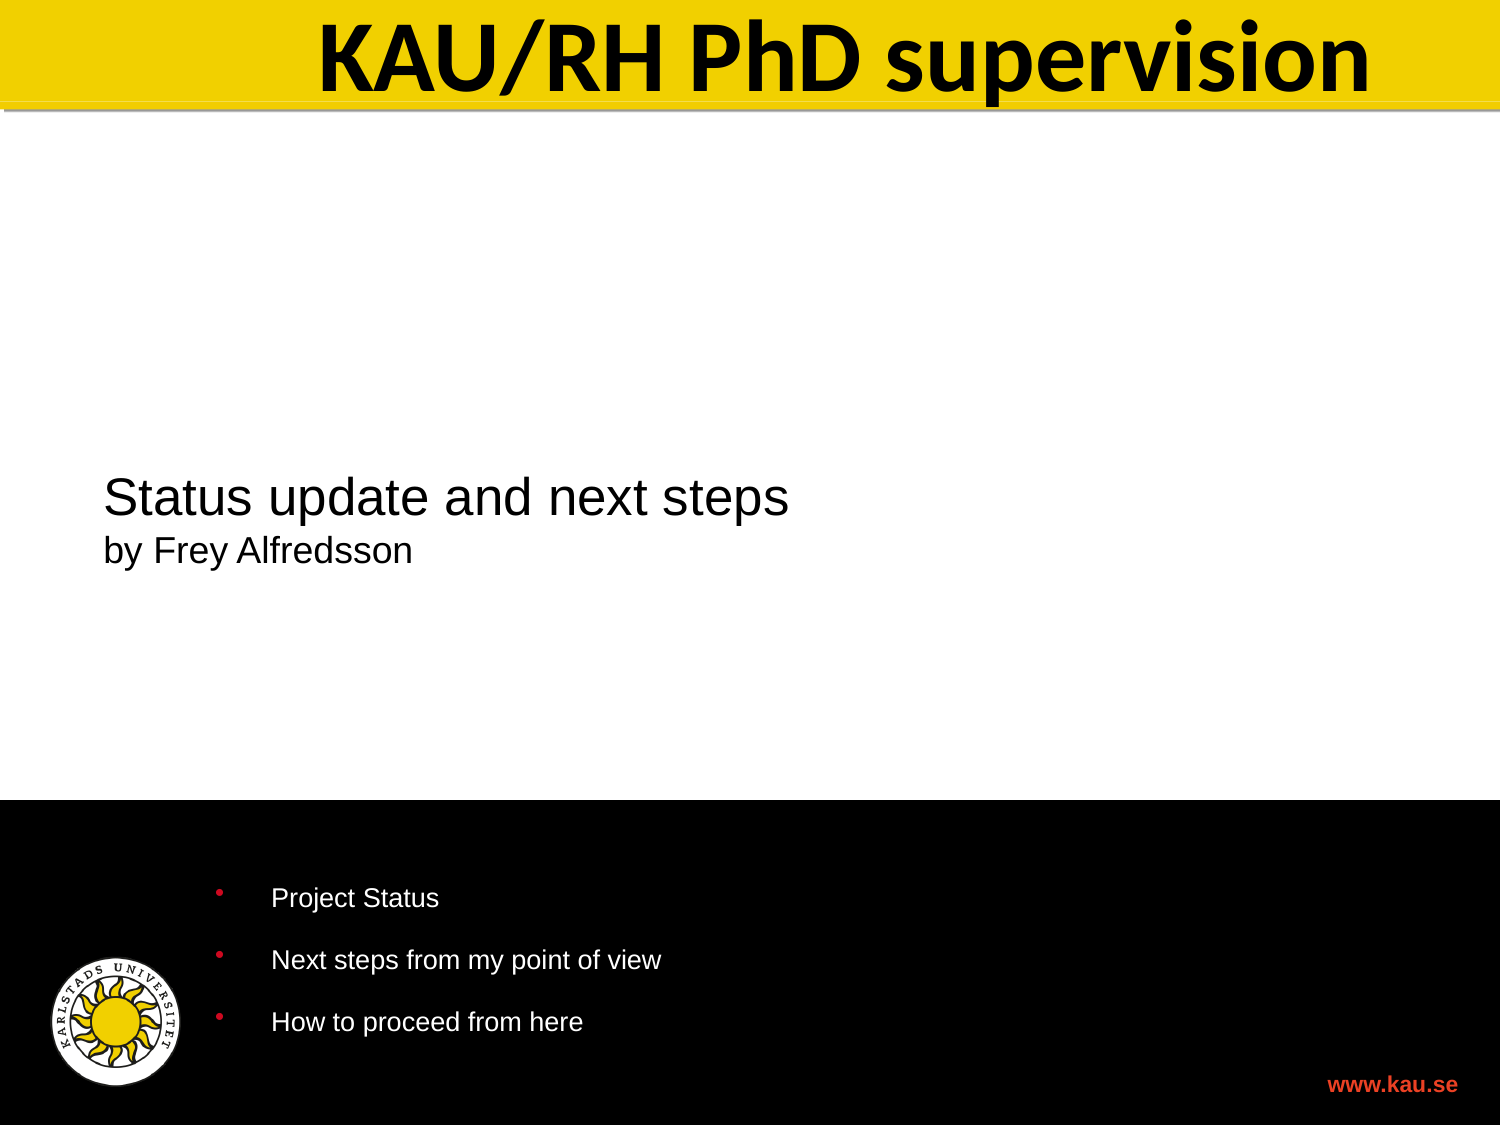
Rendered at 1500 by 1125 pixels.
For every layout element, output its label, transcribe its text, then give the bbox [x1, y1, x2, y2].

title KAU/RH PhD supervision [112, 0, 1388, 102]
picture [50, 948, 181, 1095]
text_box Status update and next steps by Frey Alfredsson [88, 455, 1400, 579]
list Project Status Next steps from my point of view How to proceed from here [200, 810, 1388, 1091]
